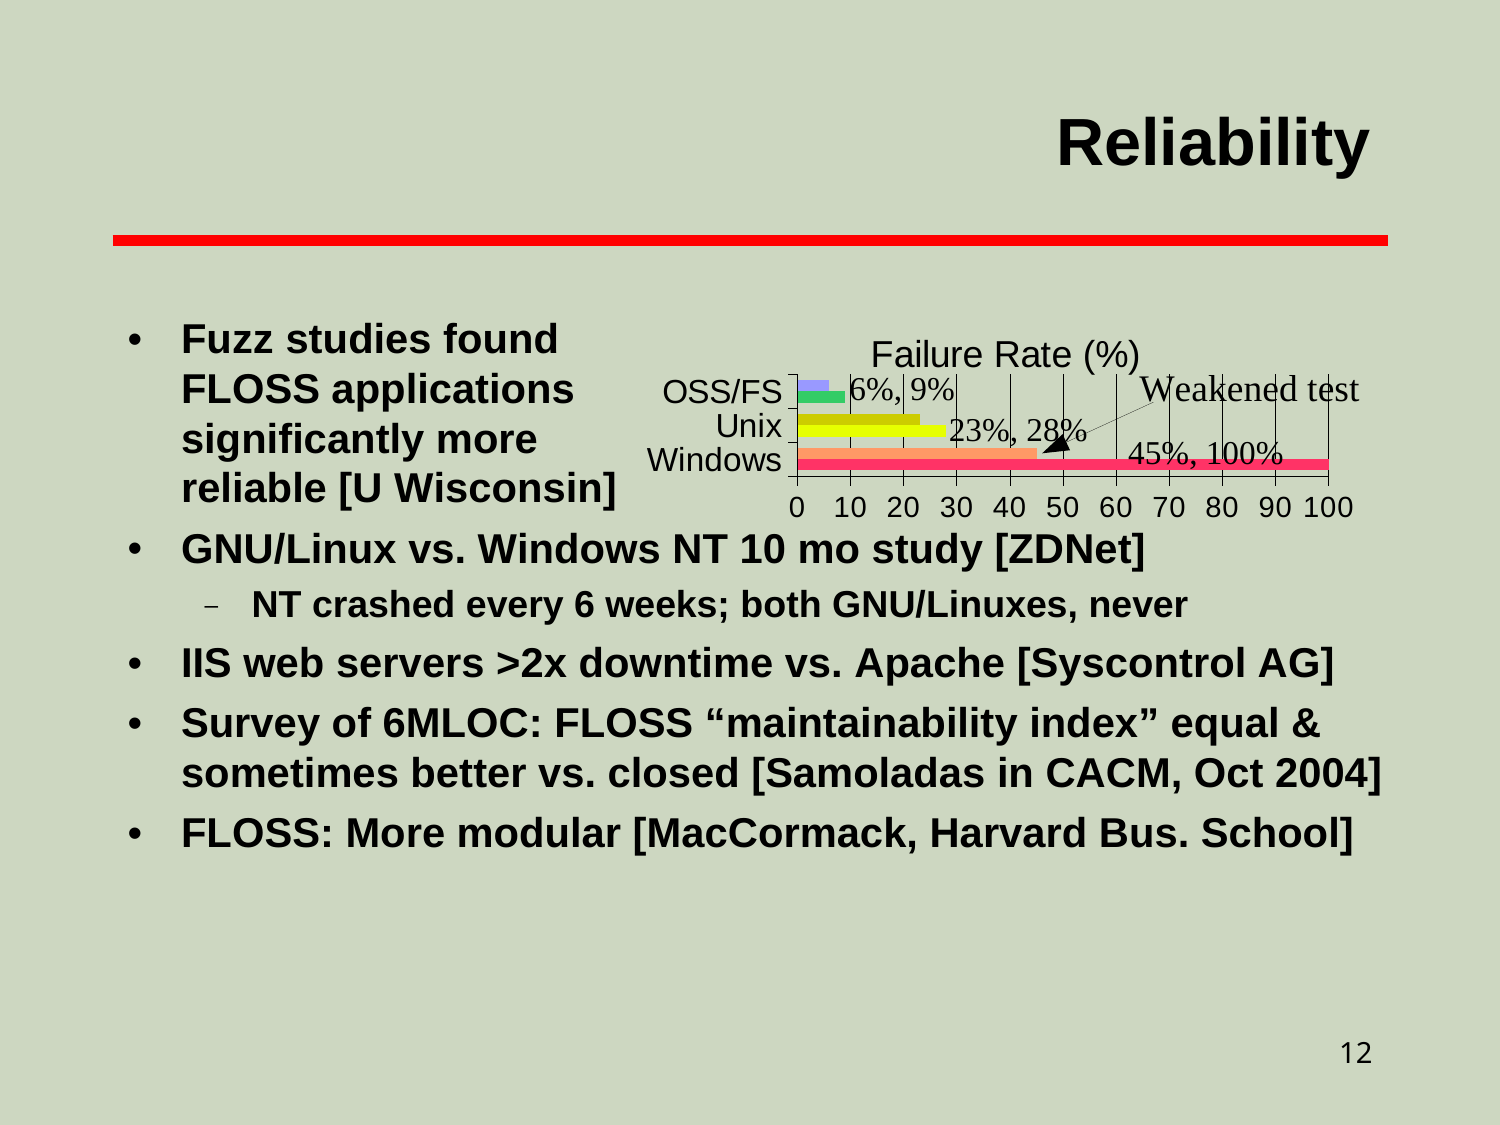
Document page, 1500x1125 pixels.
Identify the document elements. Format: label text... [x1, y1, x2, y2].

text_box Weakened test [1139, 365, 1440, 409]
list Fuzz studies found FLOSS applications significantly more reliable [U Wisconsin] GNU/Linux vs. Windows NT 10 mo study [ZDNet] NT crashed every 6 weeks; both GNU/Linuxes, never IIS web servers >2x downtime vs. Apache [Syscontrol AG] Survey of 6MLOC: FLOSS “maintainability index” equal & sometimes better vs. closed [Samoladas in CACM, Oct 2004] FLOSS: More modular [MacCormack, Harvard Bus. School] [110, 312, 1391, 1038]
chart [614, 317, 1391, 544]
text_box 45%, 100% [1128, 432, 1284, 471]
text_box 23%, 28% [948, 409, 1088, 448]
title Reliability [90, 64, 1372, 215]
text_box 6%, 9% [849, 368, 955, 407]
